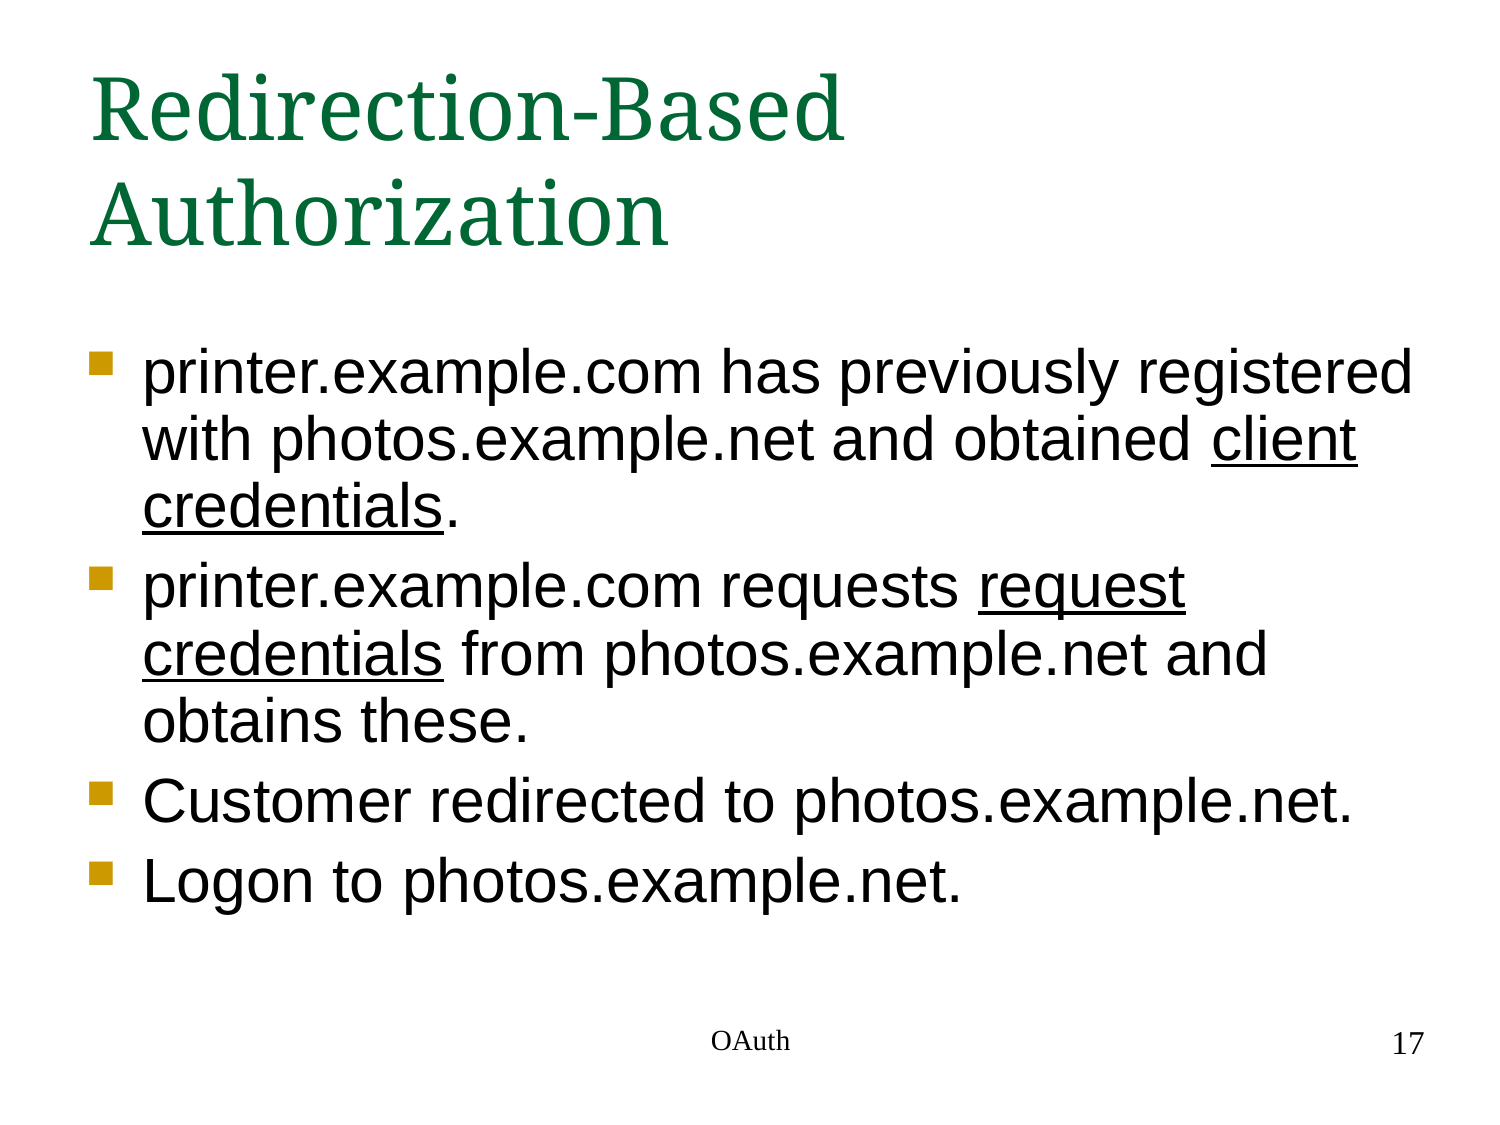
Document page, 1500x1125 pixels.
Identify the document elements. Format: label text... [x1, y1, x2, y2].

list printer.example.com has previously registered with photos.example.net and obtained client credentials. printer.example.com requests request credentials from photos.example.net and obtains these. Customer redirected to photos.example.net. Logon to photos.example.net. [70, 331, 1453, 981]
title Redirection-Based Authorization [75, 45, 1425, 233]
